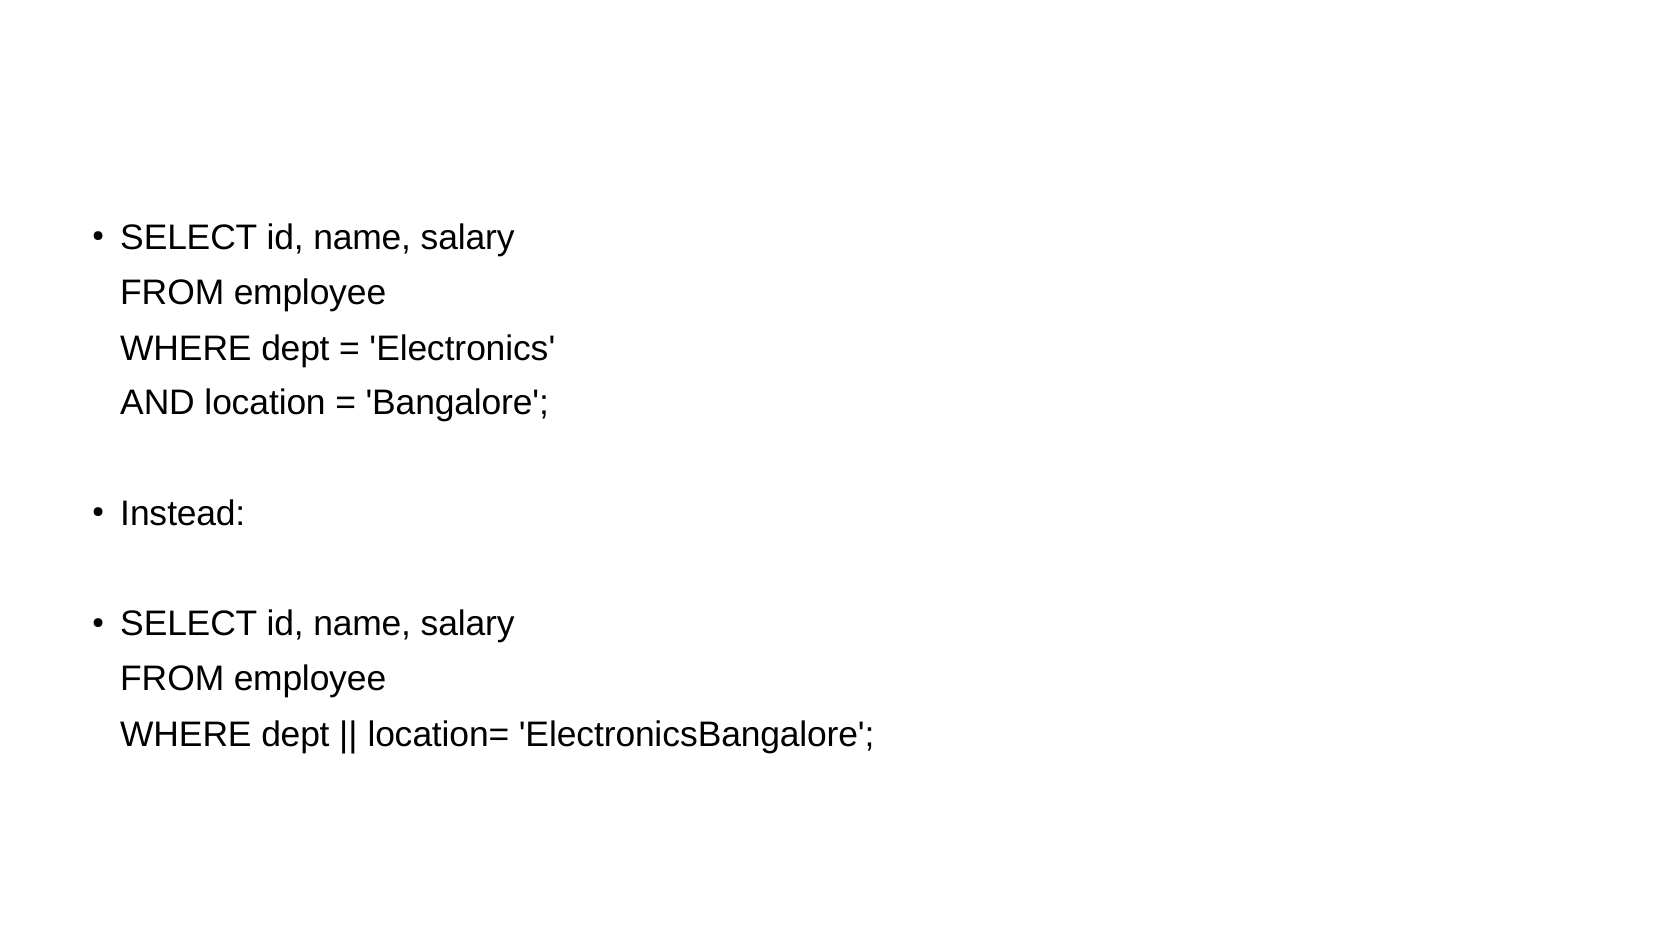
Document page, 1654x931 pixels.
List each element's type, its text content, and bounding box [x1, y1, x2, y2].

list SELECT id, name, salary FROM employee WHERE dept = 'Electronics' AND location = 'Bangalore'; Instead: SELECT id, name, salary FROM employee WHERE dept || location= 'ElectronicsBangalore'; [82, 217, 1571, 758]
